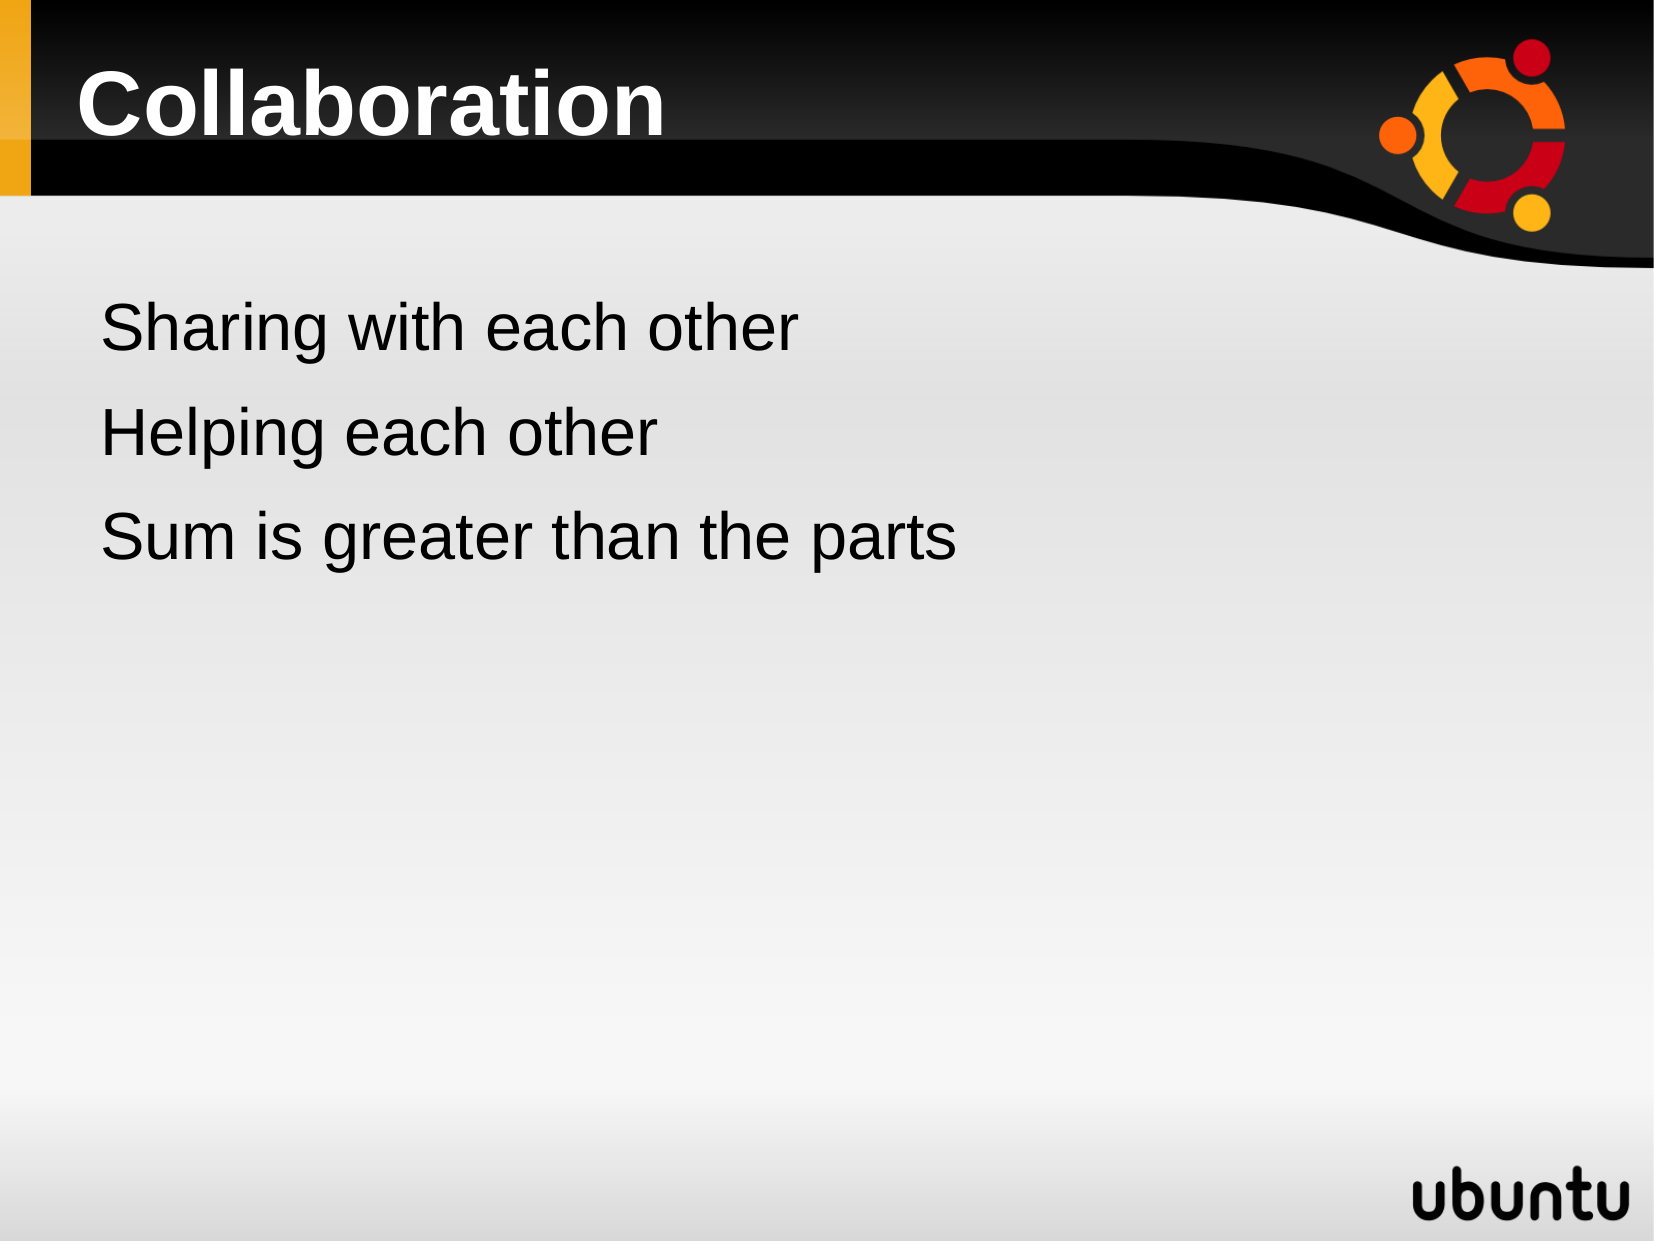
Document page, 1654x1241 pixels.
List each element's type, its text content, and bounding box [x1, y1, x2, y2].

title Collaboration [76, 0, 1565, 208]
picture [0, 0, 1654, 1241]
list Sharing with each other Helping each other Sum is greater than the parts [82, 290, 1571, 1109]
